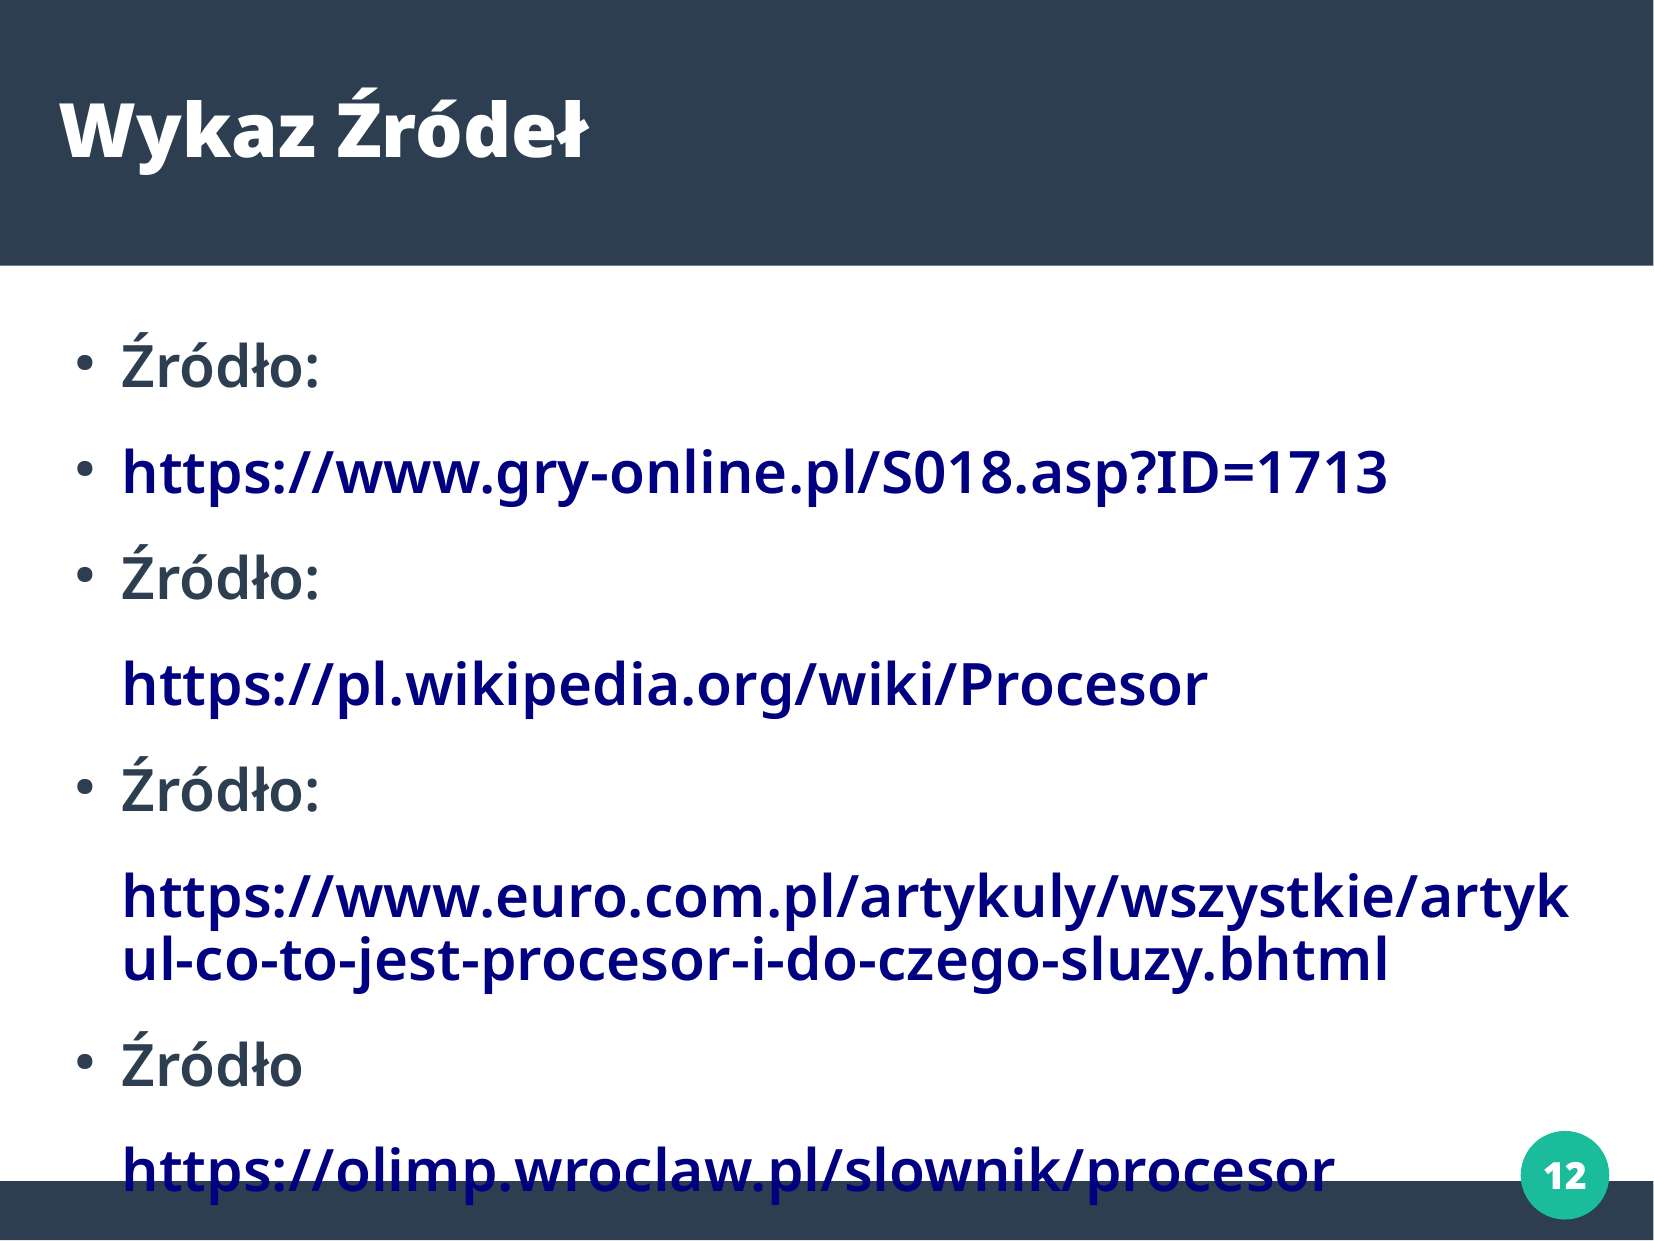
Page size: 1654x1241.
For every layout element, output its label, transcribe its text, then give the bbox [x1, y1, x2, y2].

title Wykaz Źródeł [59, 49, 1595, 207]
list Źródło: https://www.gry-online.pl/S018.asp?ID=1713 Źródło: https://pl.wikipedia.org/wiki/Procesor Źródło: https://www.euro.com.pl/artykuly/wszystkie/artykul-co-to-jest-procesor-i-do-czego-sluzy.bhtml Źródło https://olimp.wroclaw.pl/slownik/procesor [59, 324, 1595, 1152]
